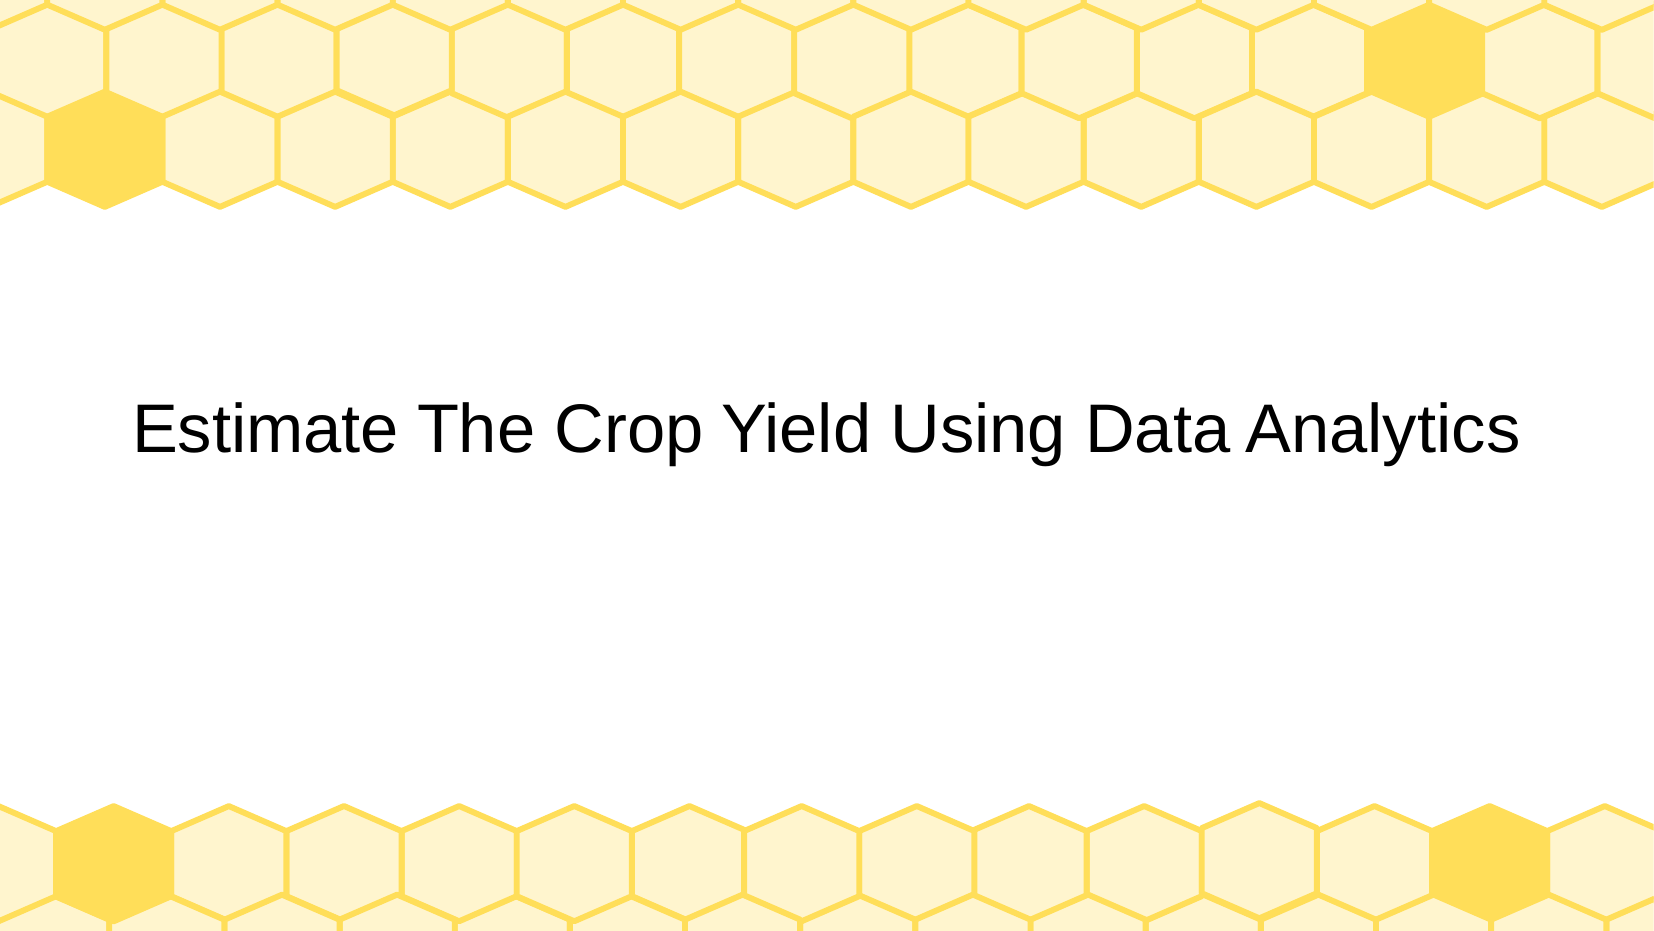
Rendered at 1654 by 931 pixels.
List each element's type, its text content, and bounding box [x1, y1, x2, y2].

title Estimate The Crop Yield Using Data Analytics [88, 324, 1565, 532]
